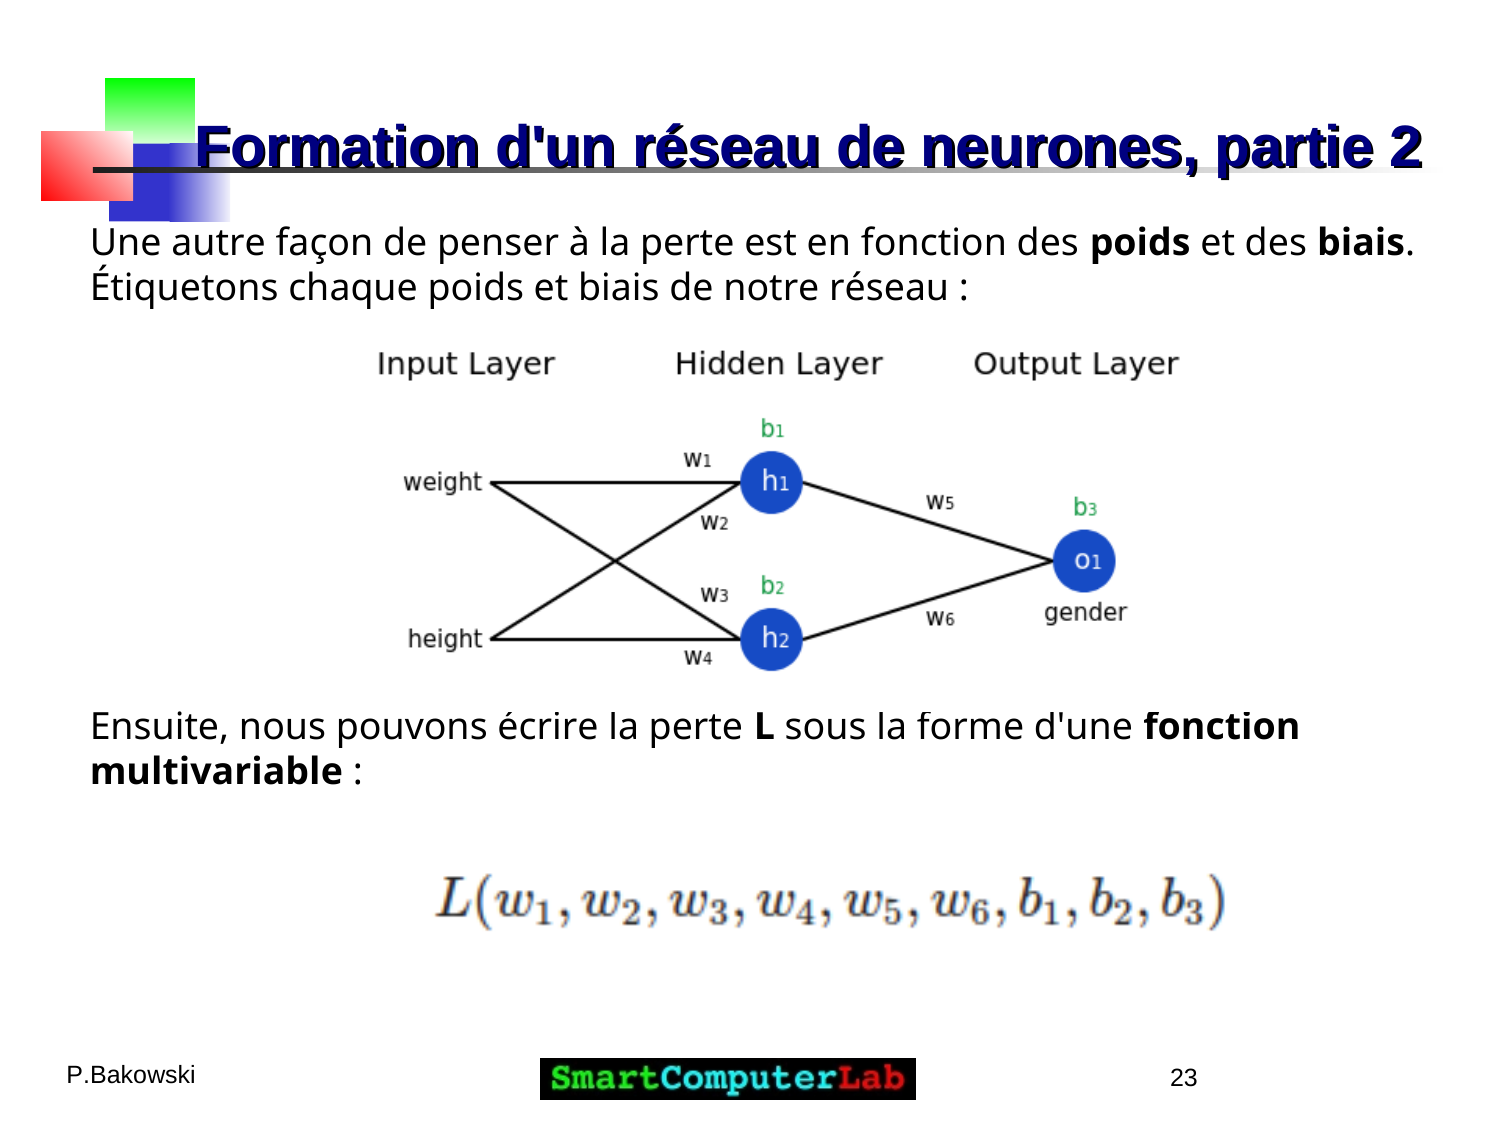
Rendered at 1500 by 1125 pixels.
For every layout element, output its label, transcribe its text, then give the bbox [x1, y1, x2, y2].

picture [347, 819, 1306, 991]
title Formation d'un réseau de neurones, partie 2 [180, 30, 1447, 186]
picture [540, 1058, 916, 1100]
text_box Ensuite, nous pouvons écrire la perte L sous la forme d'une fonction multivariable : [75, 694, 1456, 800]
text_box Une autre façon de penser à la perte est en fonction des poids et des biais. Étiquetons chaque poids et biais de notre réseau : [75, 211, 1441, 316]
picture [345, 329, 1280, 712]
